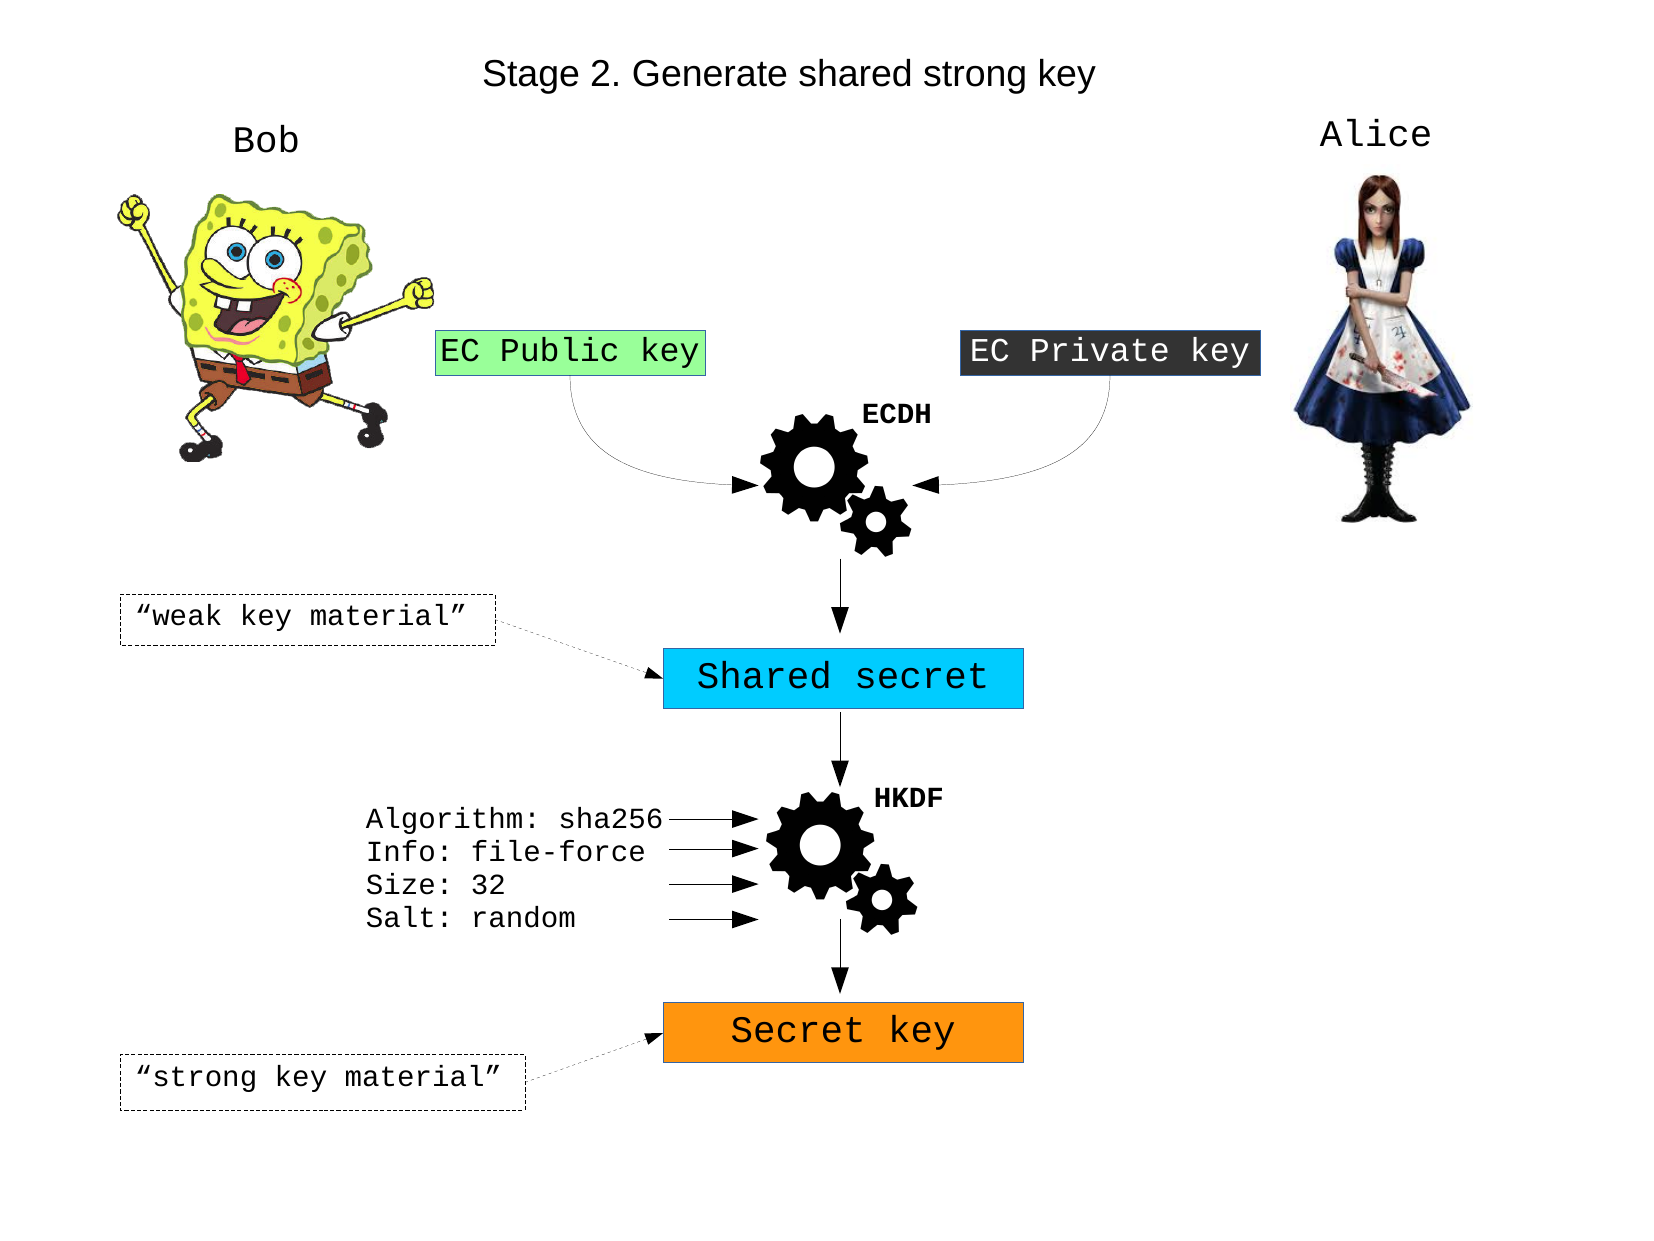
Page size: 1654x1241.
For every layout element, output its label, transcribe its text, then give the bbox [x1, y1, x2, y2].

text_box Secret key [663, 1002, 1024, 1063]
picture [1290, 164, 1474, 523]
text_box Algorithm: sha256 Info: file-force Size: 32 Salt: random [333, 795, 679, 946]
picture [758, 408, 913, 563]
text_box HKDF [859, 776, 970, 824]
picture [764, 786, 919, 941]
text_box “weak key material” [120, 594, 496, 646]
text_box Shared secret [663, 648, 1024, 709]
text_box Stage 2. Generate shared strong key [467, 45, 1126, 144]
text_box “strong key material” [120, 1054, 526, 1111]
text_box ECDH [847, 392, 958, 441]
text_box EC Private key [960, 330, 1261, 376]
text_box Alice [1305, 107, 1448, 166]
text_box Bob [217, 113, 316, 171]
picture [75, 194, 453, 462]
text_box EC Public key [435, 330, 706, 376]
